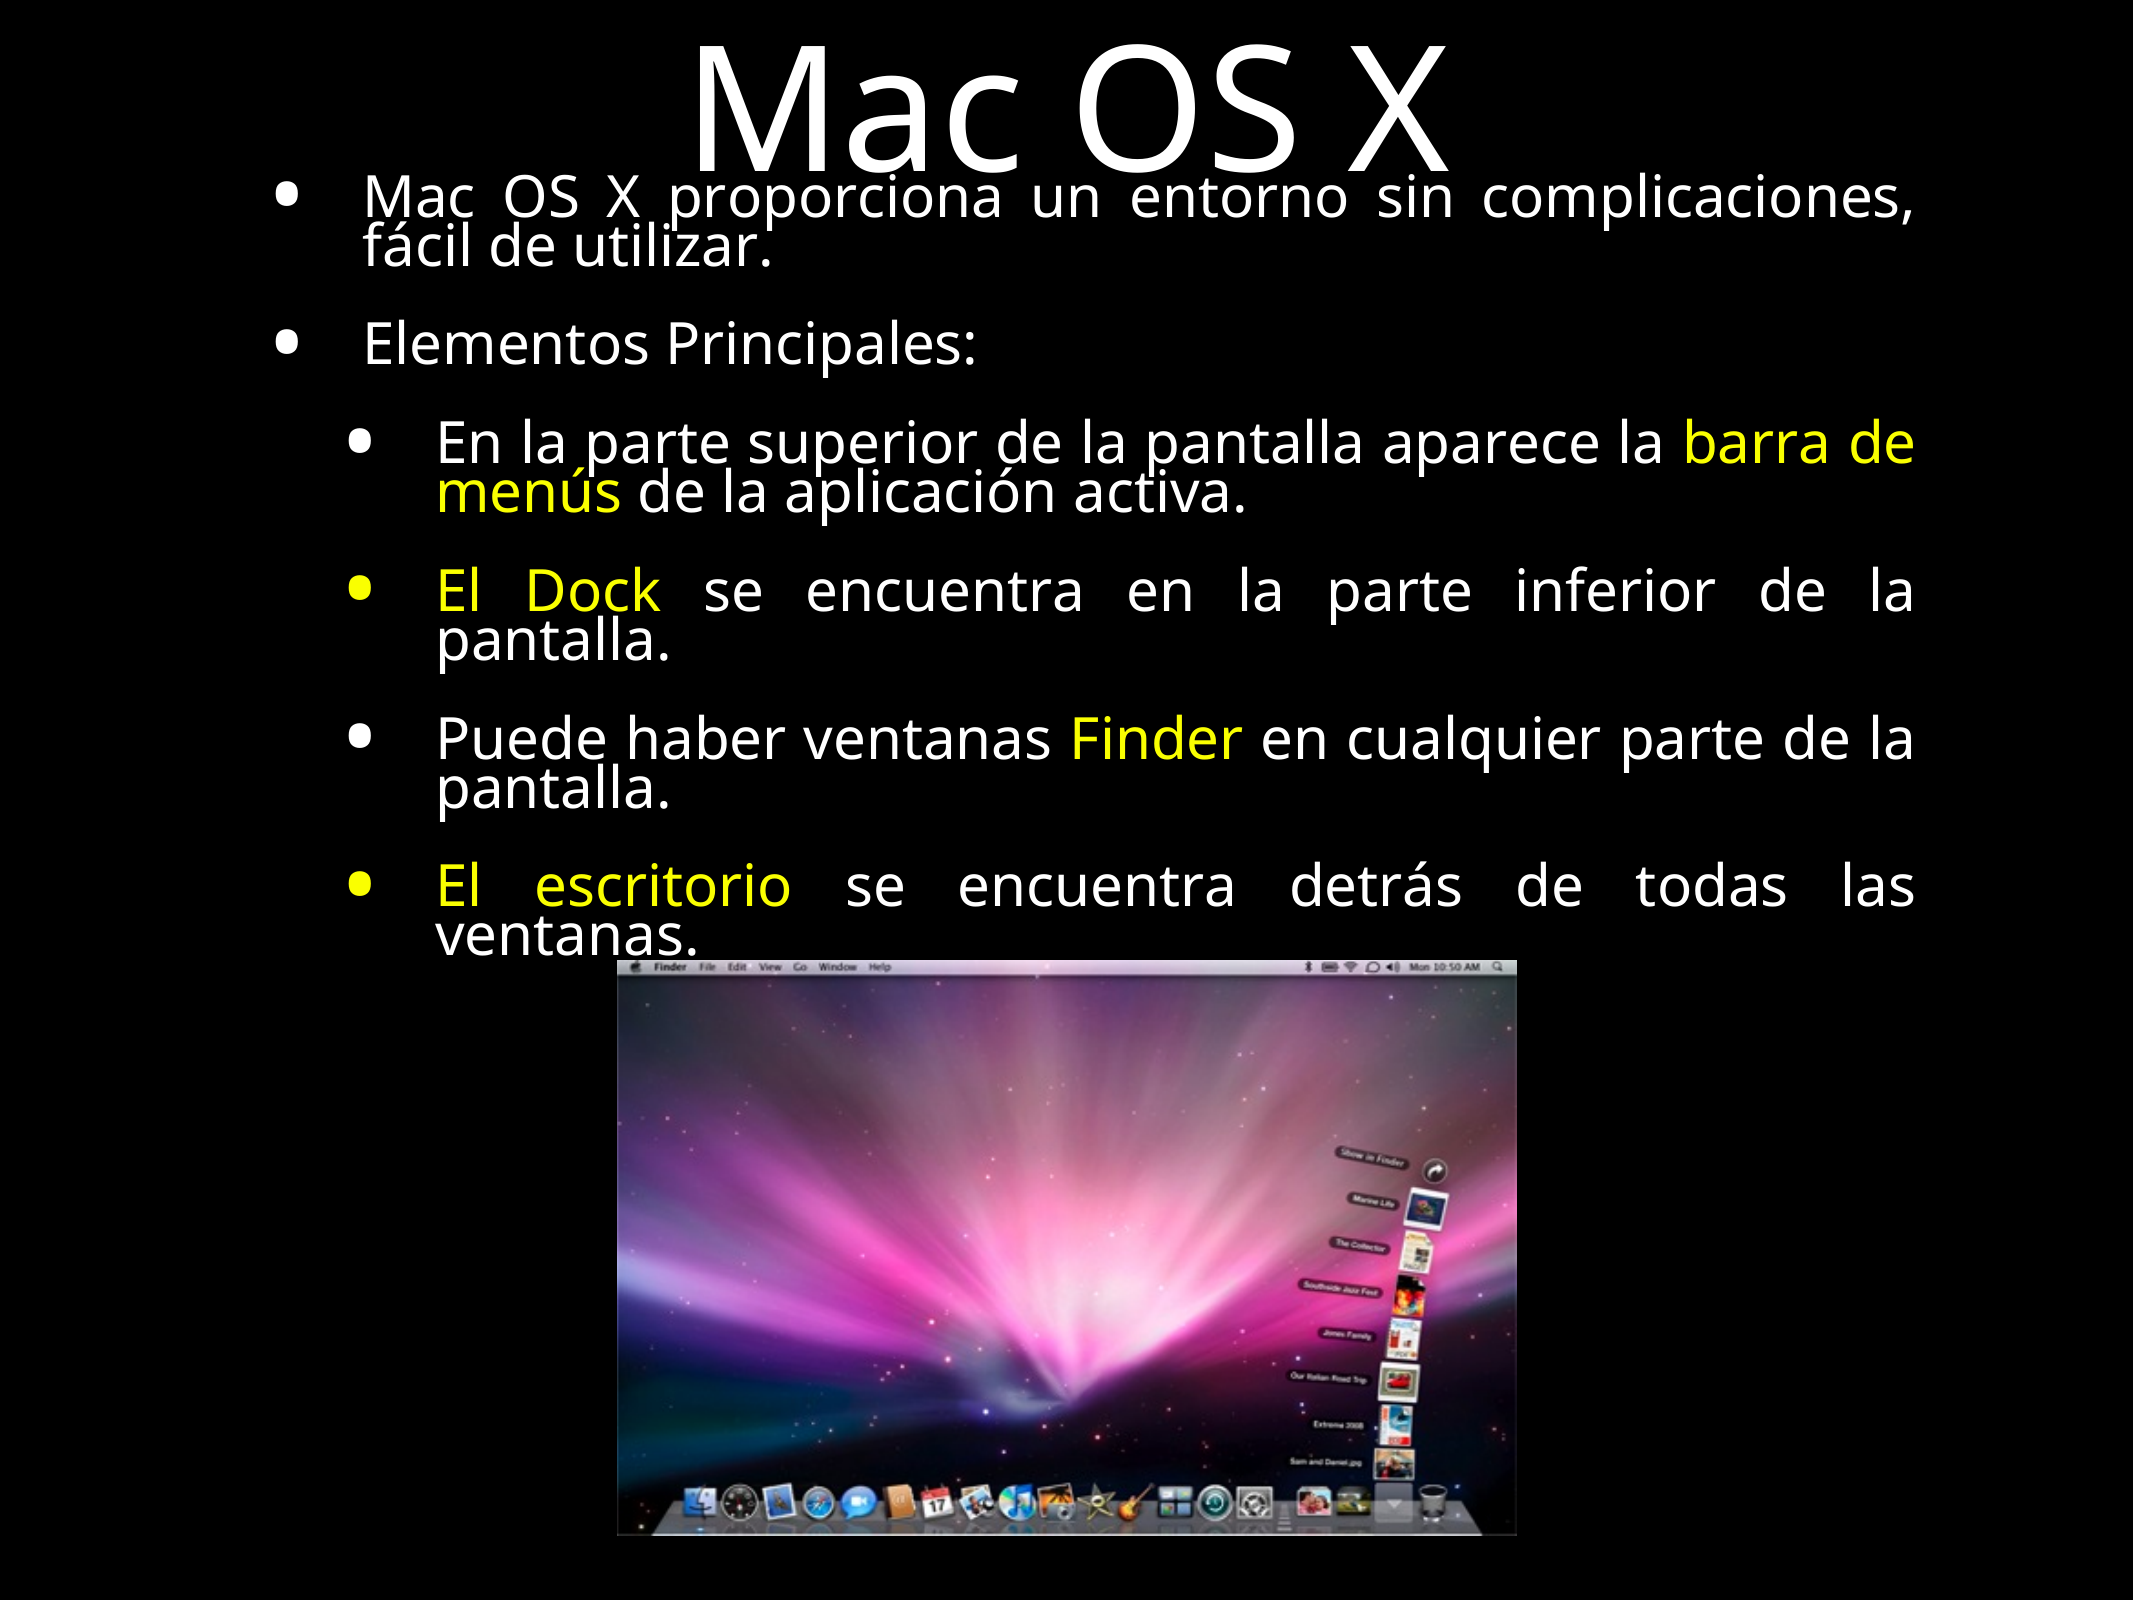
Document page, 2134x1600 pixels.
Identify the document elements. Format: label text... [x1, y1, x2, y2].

picture [617, 960, 1517, 1536]
title Mac OS X [208, 0, 1925, 183]
list Mac OS X proporciona un entorno sin complicaciones, fácil de utilizar. Elementos Principales: En la parte superior de la pantalla aparece la barra de menús de la aplicación activa. El Dock se encuentra en la parte inferior de la pantalla. Puede haber ventanas Finder en cualquier parte de la pantalla. El escritorio se encuentra detrás de todas las ventanas. [208, 183, 1925, 961]
